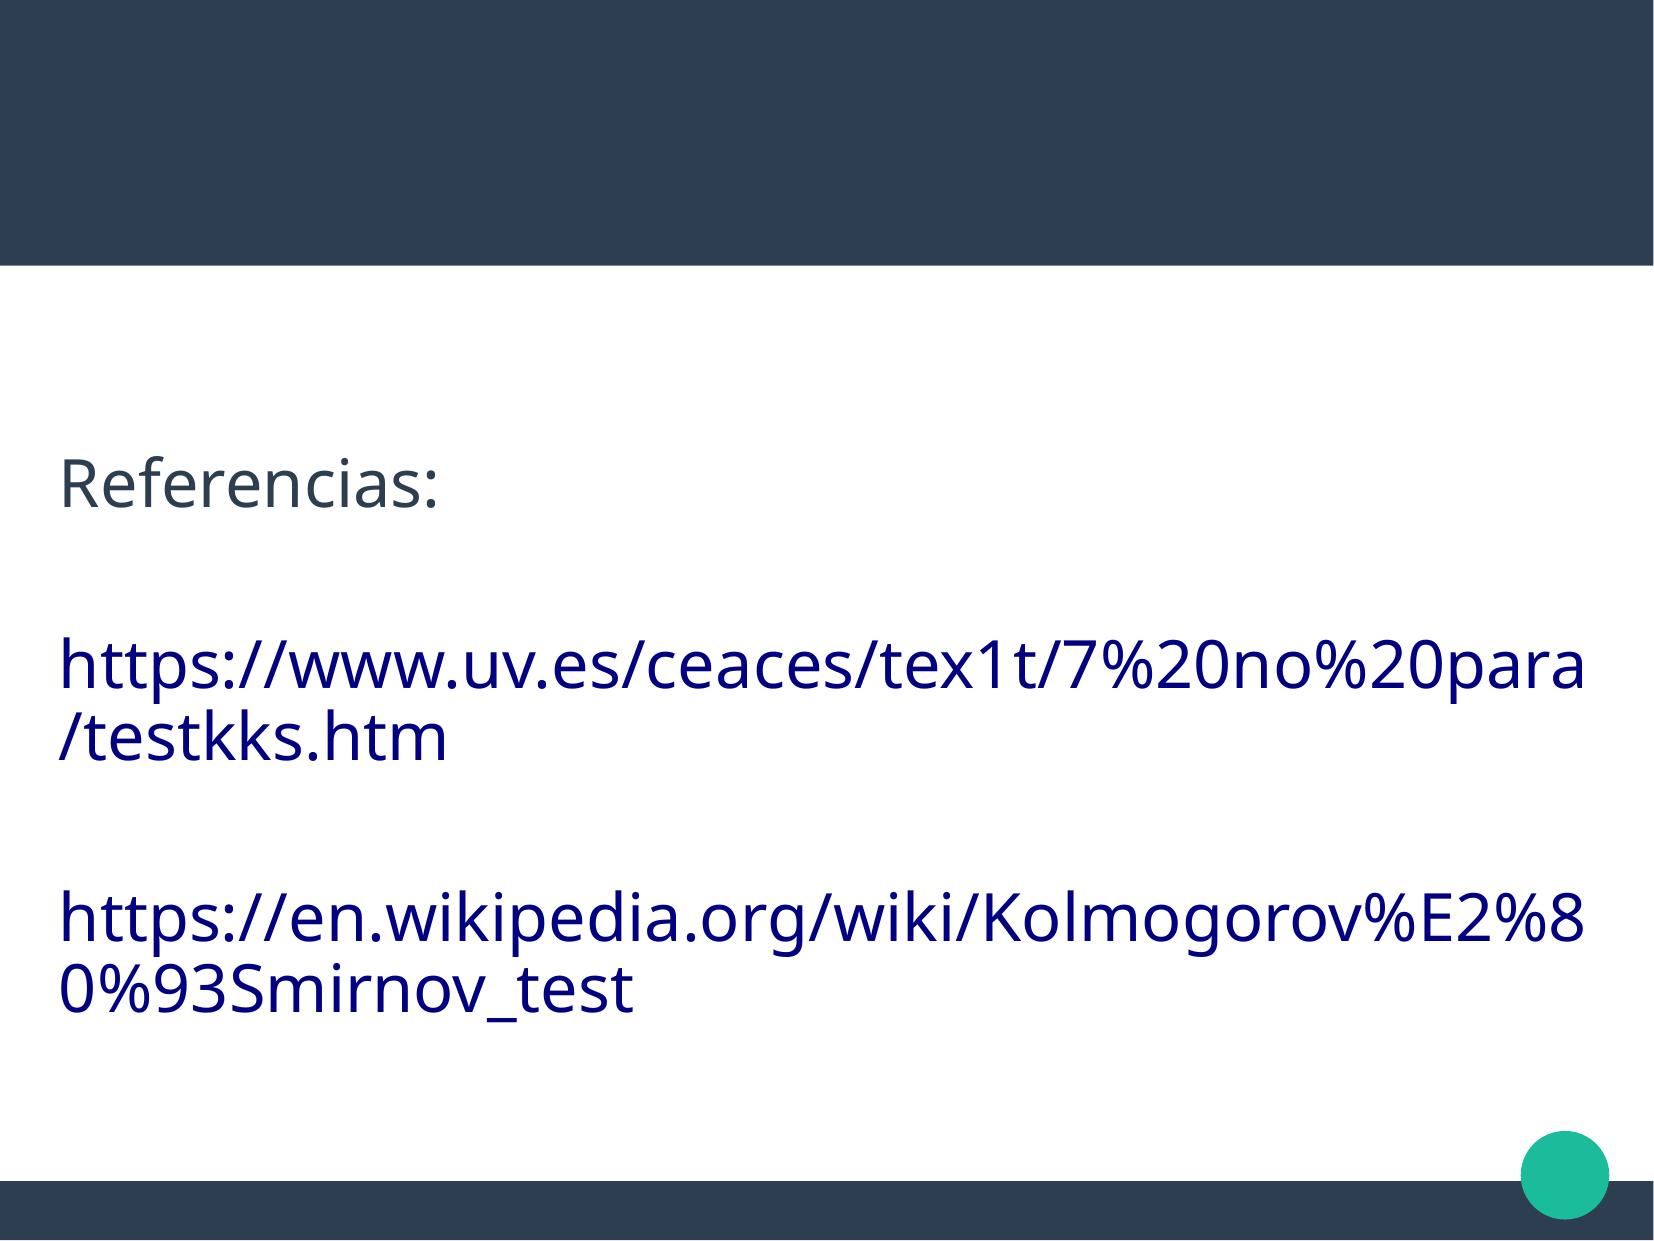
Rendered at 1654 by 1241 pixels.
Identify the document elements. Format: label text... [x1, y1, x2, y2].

subtitle Referencias: https://www.uv.es/ceaces/tex1t/7%20no%20para/testkks.htm https://en.wikipedia.org/wiki/Kolmogorov%E2%80%93Smirnov_test [59, 298, 1595, 1028]
